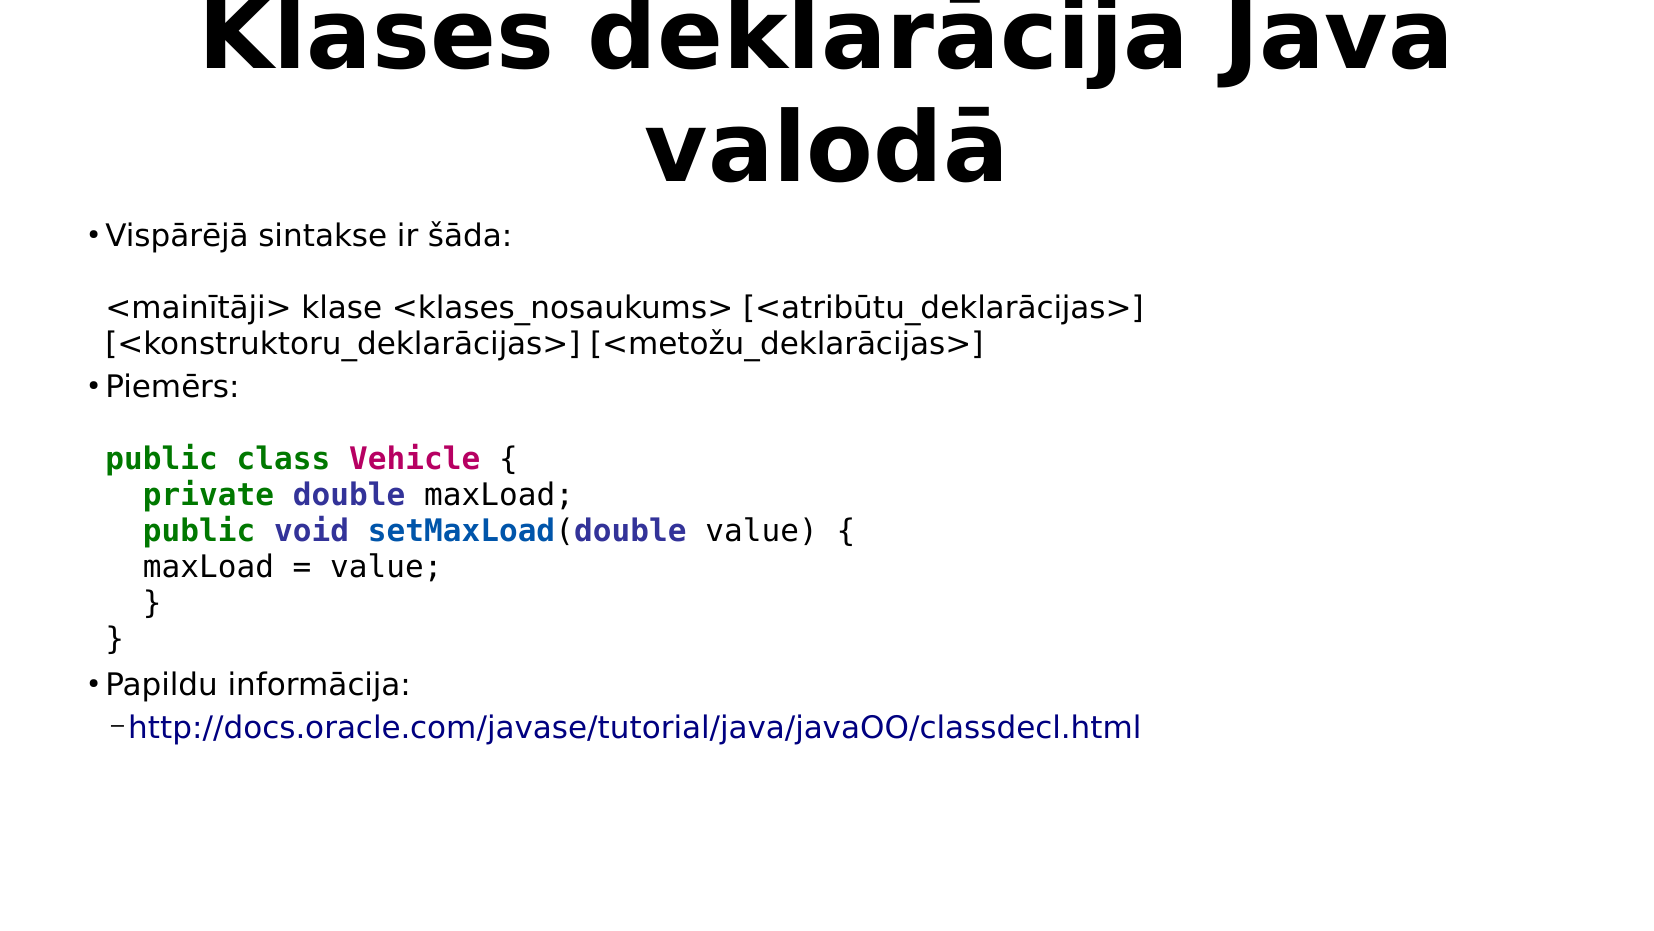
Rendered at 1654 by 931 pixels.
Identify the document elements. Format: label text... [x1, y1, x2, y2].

list Vispārējā sintakse ir šāda: <mainītāji> klase <klases_nosaukums> [<atribūtu_deklarācijas>] [<konstruktoru_deklarācijas>] [<metožu_deklarācijas>] Piemērs: public class Vehicle { private double maxLoad; public void setMaxLoad(double value) { maxLoad = value; } } Papildu informācija: http://docs.oracle.com/javase/tutorial/java/javaOO/classdecl.html [82, 217, 1538, 758]
title Klases deklarācija Java valodā [82, 0, 1571, 205]
